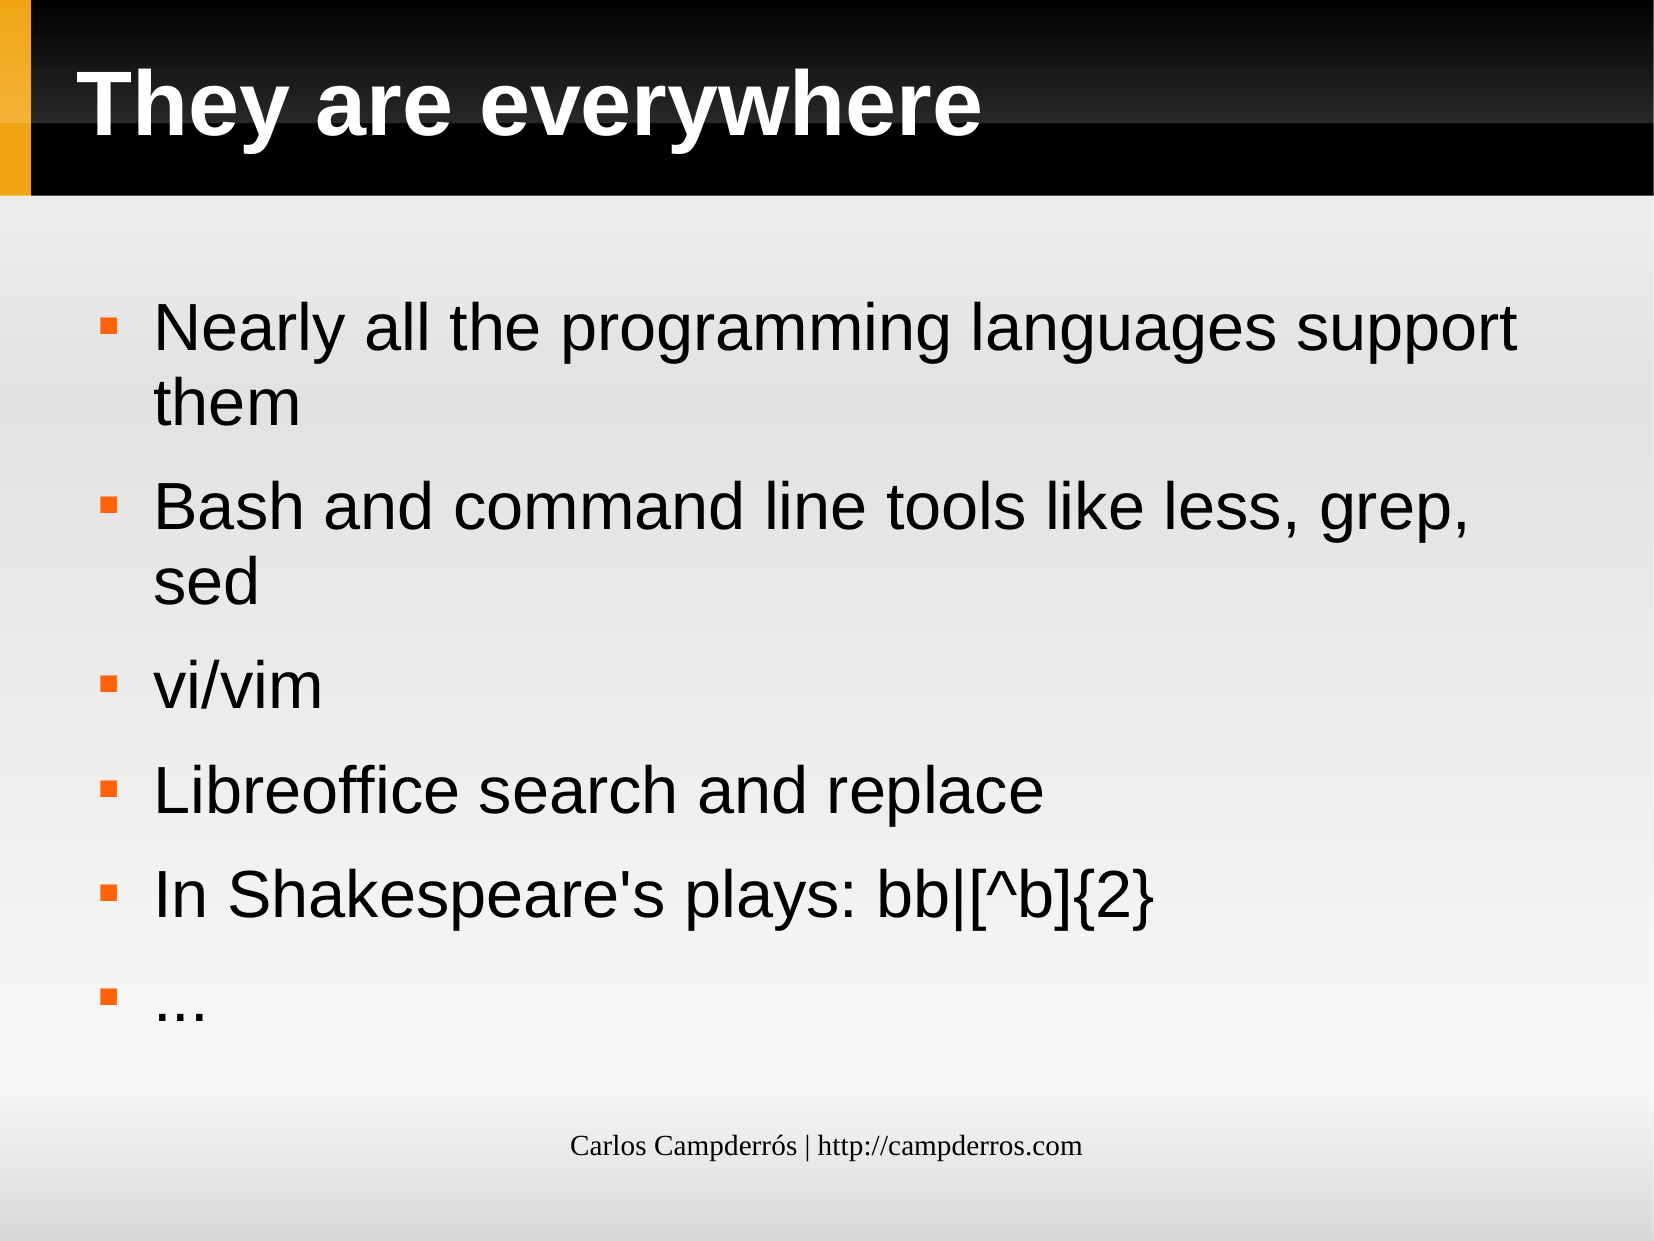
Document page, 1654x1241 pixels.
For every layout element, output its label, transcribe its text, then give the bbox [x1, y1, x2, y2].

picture [0, 0, 1654, 1241]
title They are everywhere [76, 0, 1565, 208]
list Nearly all the programming languages support them Bash and command line tools like less, grep, sed vi/vim Libreoffice search and replace In Shakespeare's plays: bb|[^b]{2} ... [82, 290, 1571, 1109]
